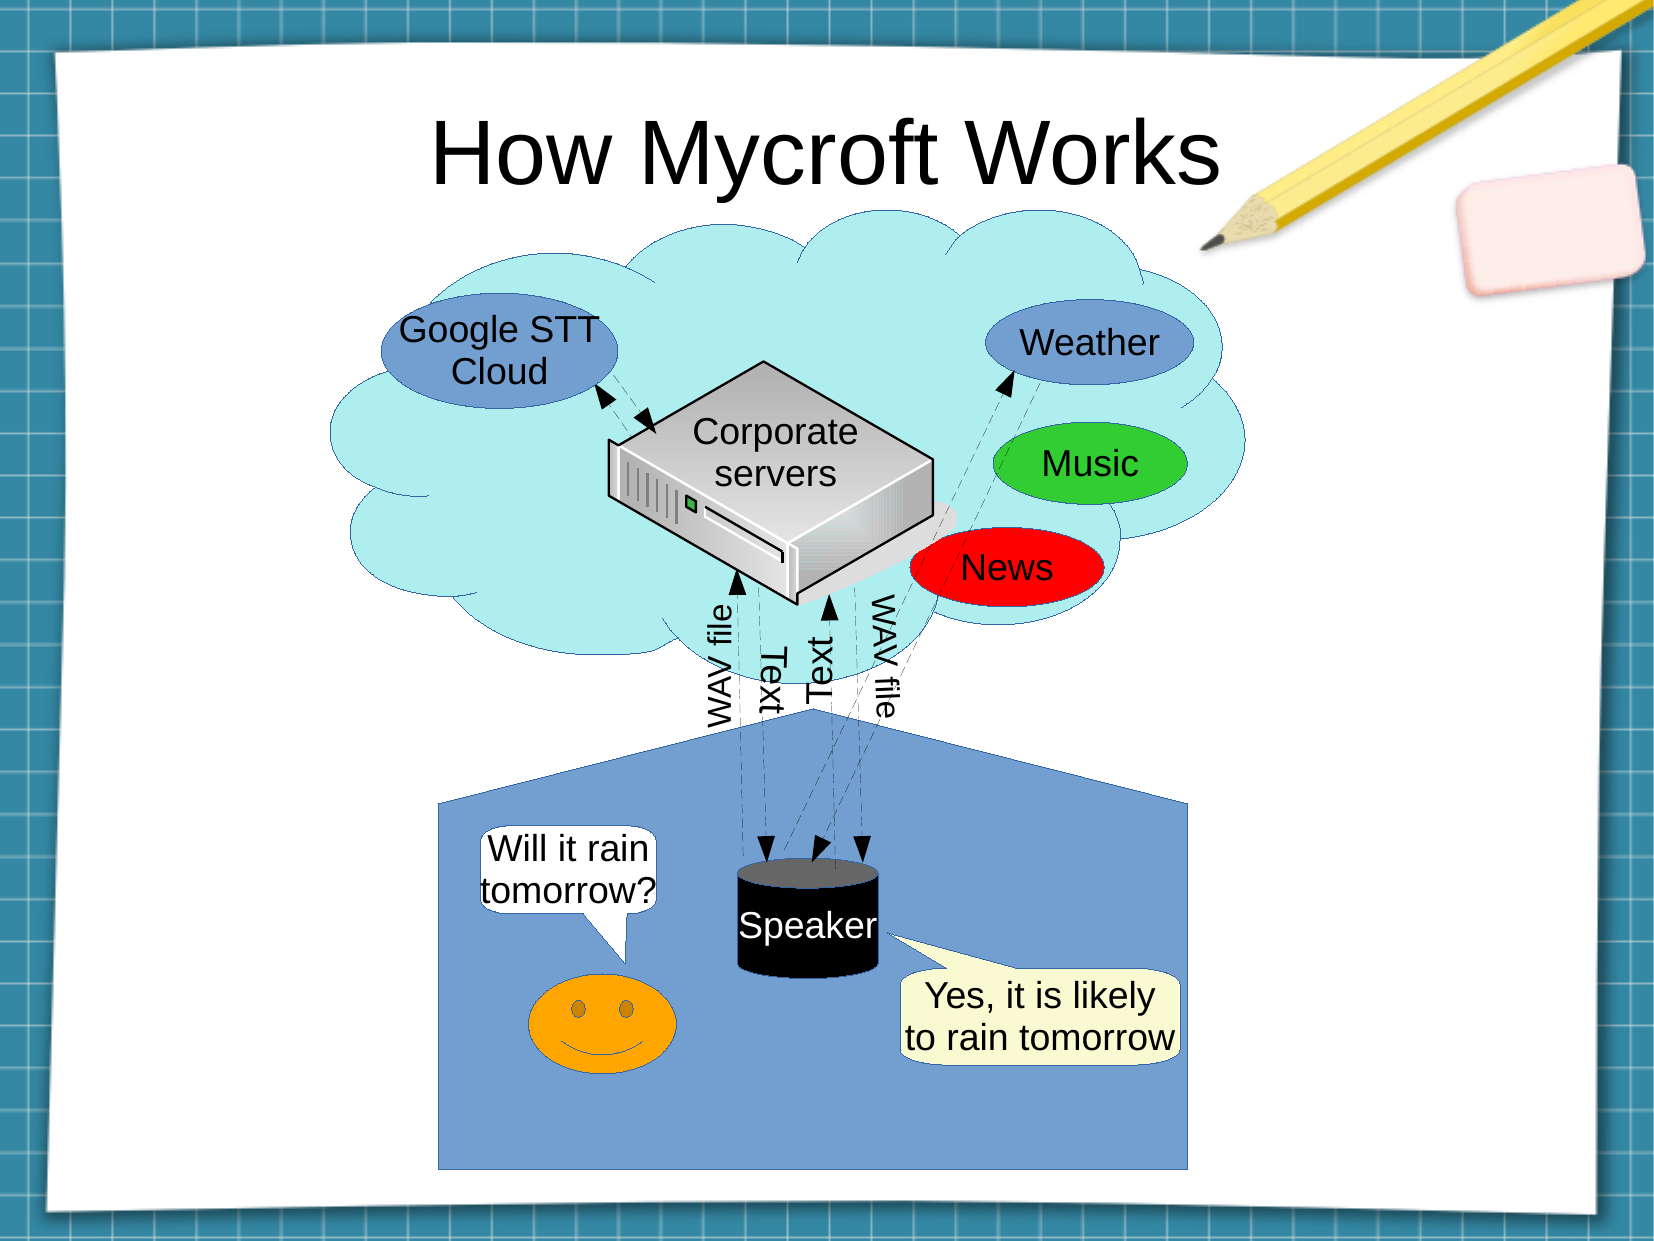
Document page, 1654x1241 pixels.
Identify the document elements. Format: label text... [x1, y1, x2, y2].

text_box WAV file [693, 582, 752, 744]
text_box News [909, 527, 1105, 607]
text_box Yes, it is likely to rain tomorrow [887, 932, 1181, 1066]
text_box Google STT Cloud [381, 293, 618, 409]
text_box [610, 443, 931, 601]
text_box Music [993, 422, 1188, 505]
text_box WAV file [850, 579, 916, 742]
text_box Weather [985, 299, 1194, 385]
text_box Corporate servers [620, 364, 931, 543]
text_box [330, 210, 1246, 655]
picture [0, 0, 1654, 1241]
title How Mycroft Works [82, 49, 1571, 257]
text_box Text [790, 617, 856, 720]
text_box Will it rain tomorrow? [480, 825, 657, 964]
text_box Speaker [737, 874, 879, 979]
text_box Text [736, 630, 801, 735]
text_box [438, 719, 1188, 1170]
